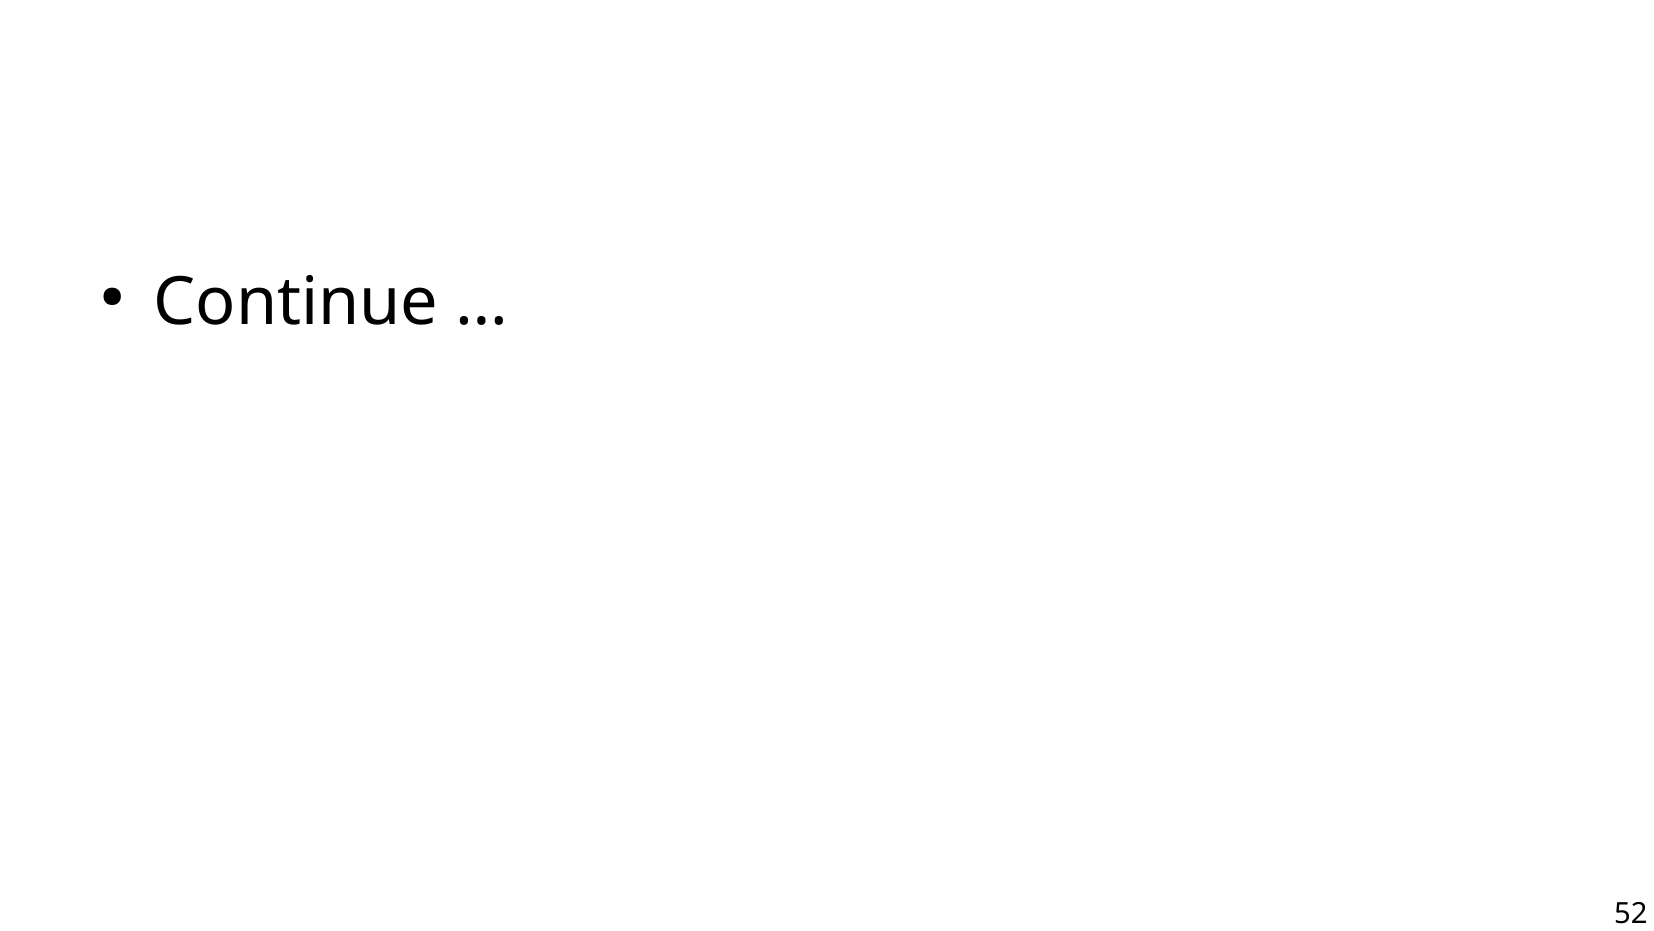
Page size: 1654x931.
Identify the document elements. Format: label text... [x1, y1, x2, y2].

list Continue … [82, 253, 1571, 793]
